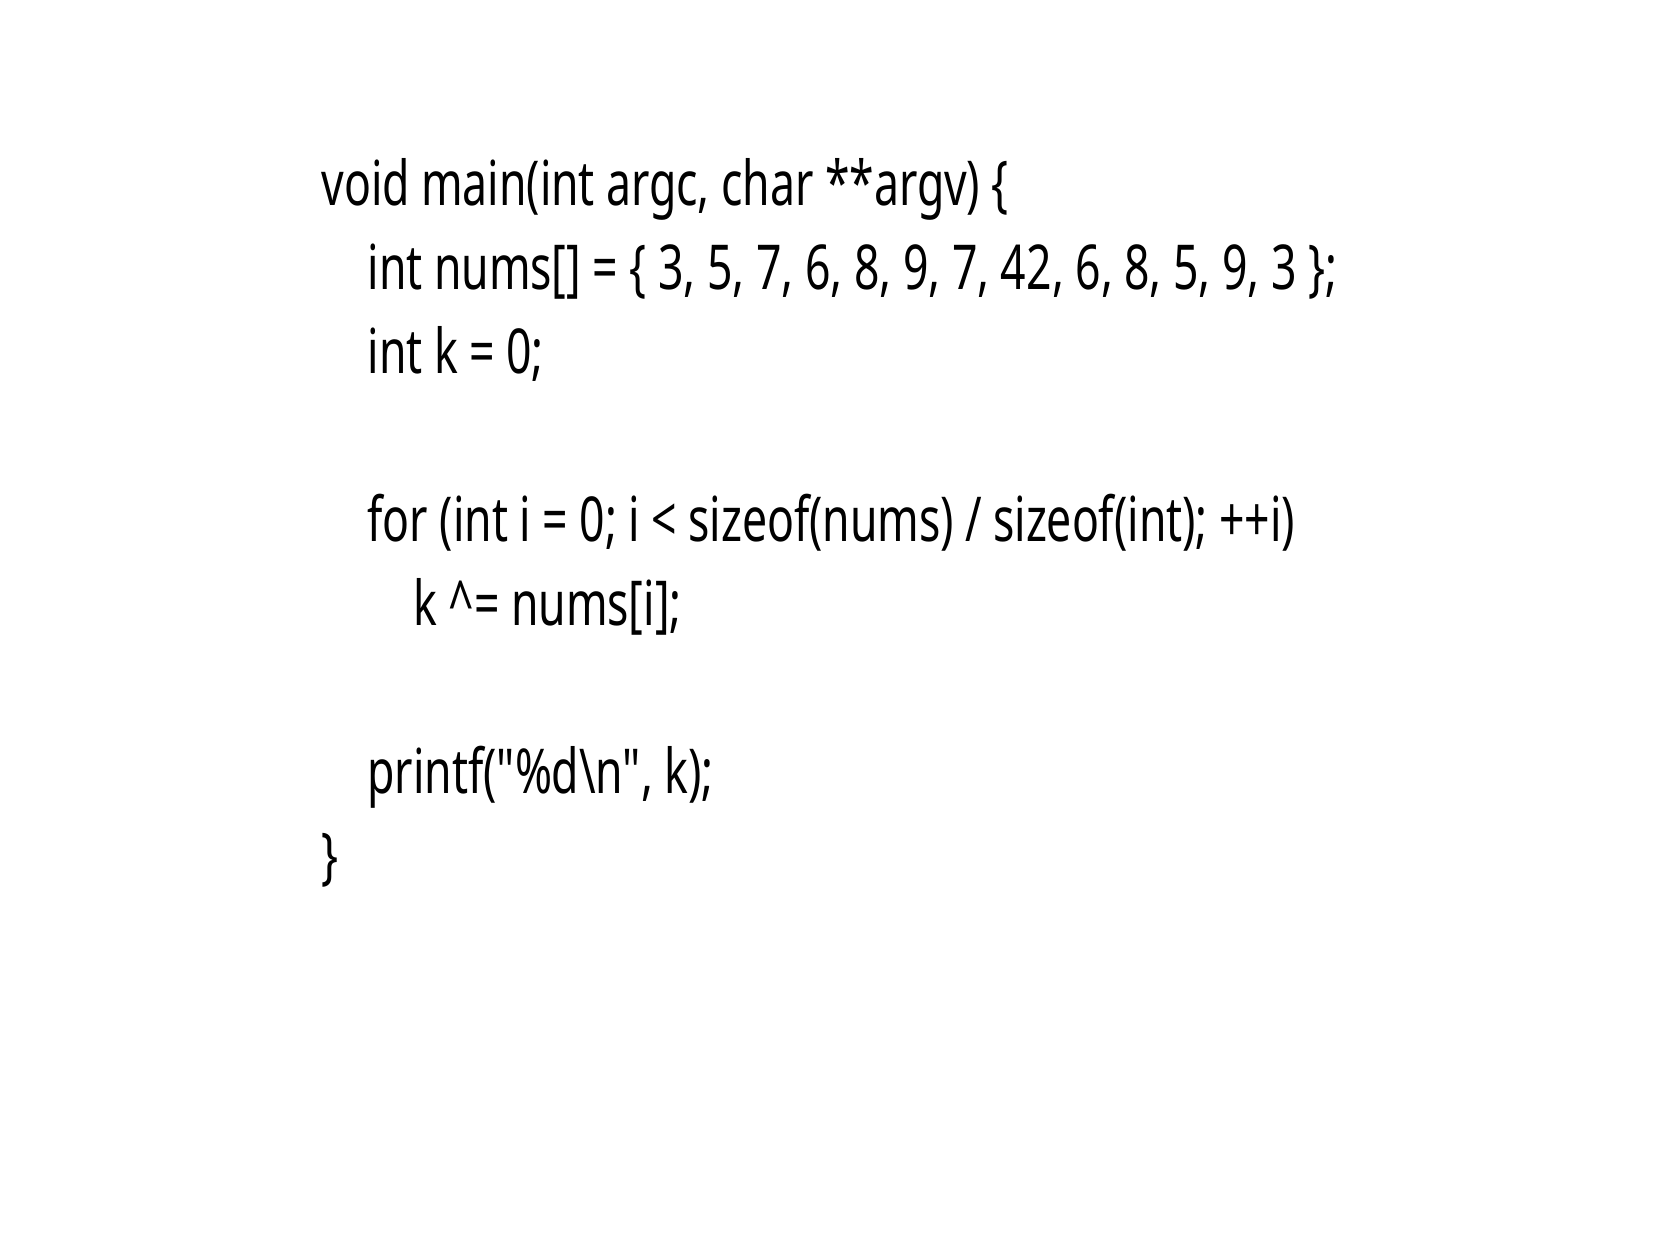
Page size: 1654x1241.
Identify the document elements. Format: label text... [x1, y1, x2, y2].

text_box void main(int argc, char **argv) { int nums[] = { 3, 5, 7, 6, 8, 9, 7, 42, 6, 8, 5, 9, 3 }; int k = 0; for (int i = 0; i < sizeof(nums) / sizeof(int); ++i) k ^= nums[i]; printf("%d\n", k); } [306, 132, 1356, 907]
